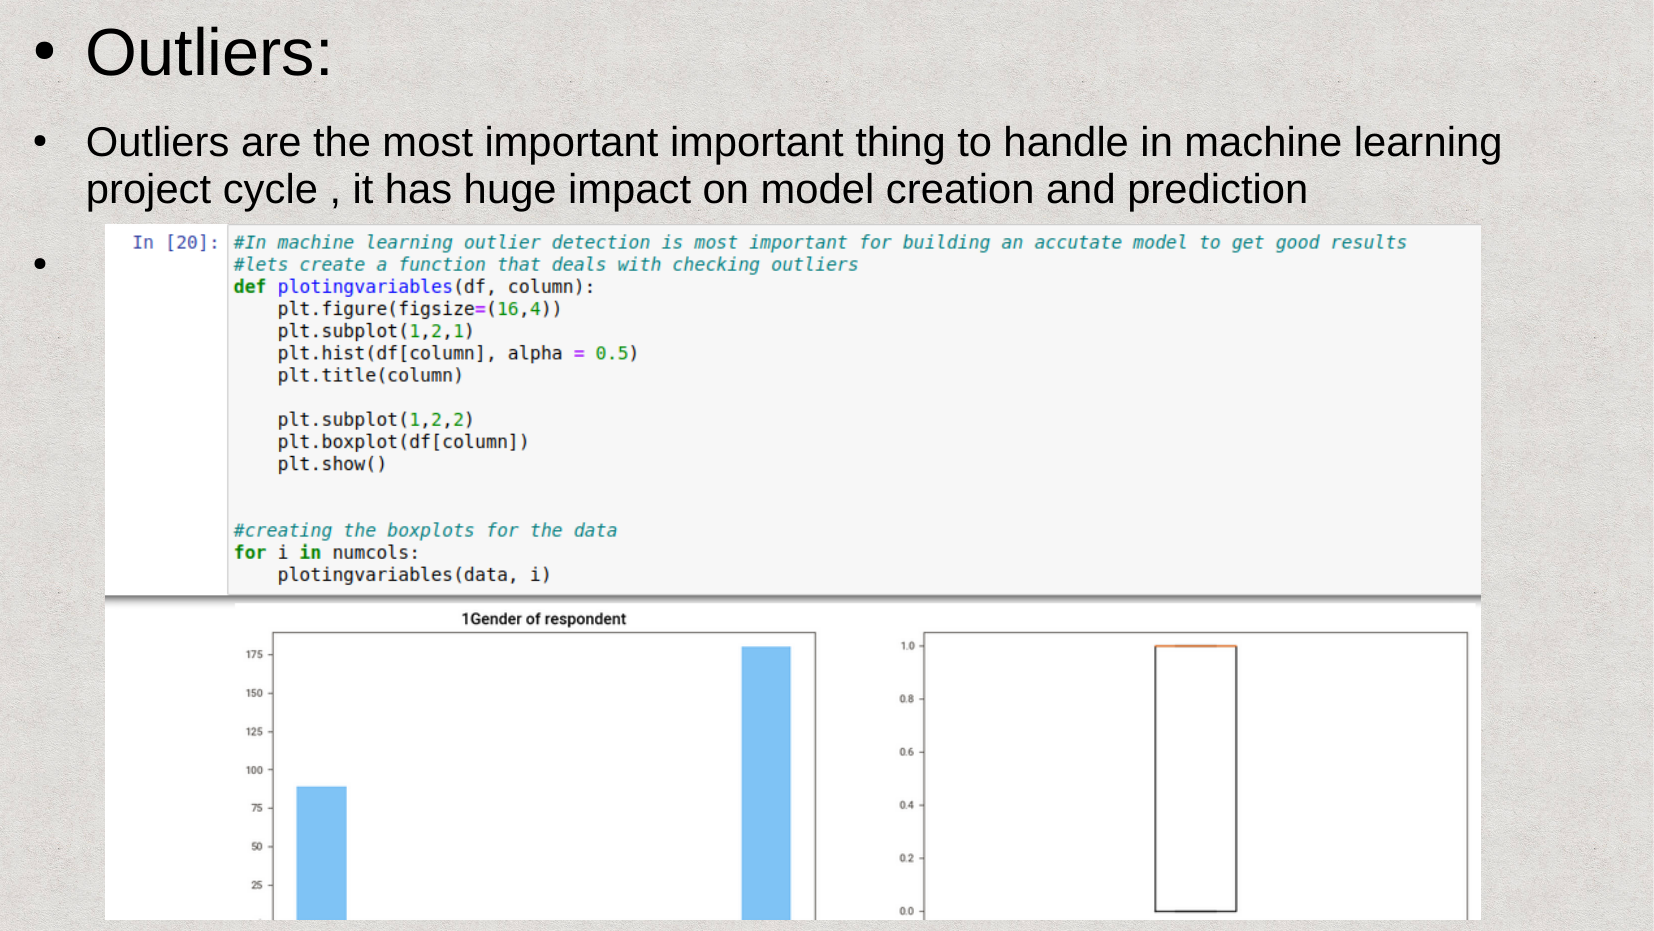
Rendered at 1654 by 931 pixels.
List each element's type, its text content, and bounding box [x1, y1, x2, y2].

picture [0, 0, 1654, 931]
list Outliers: Outliers are the most important important thing to handle in machine learning project cycle , it has huge impact on model creation and prediction [15, 15, 1636, 915]
